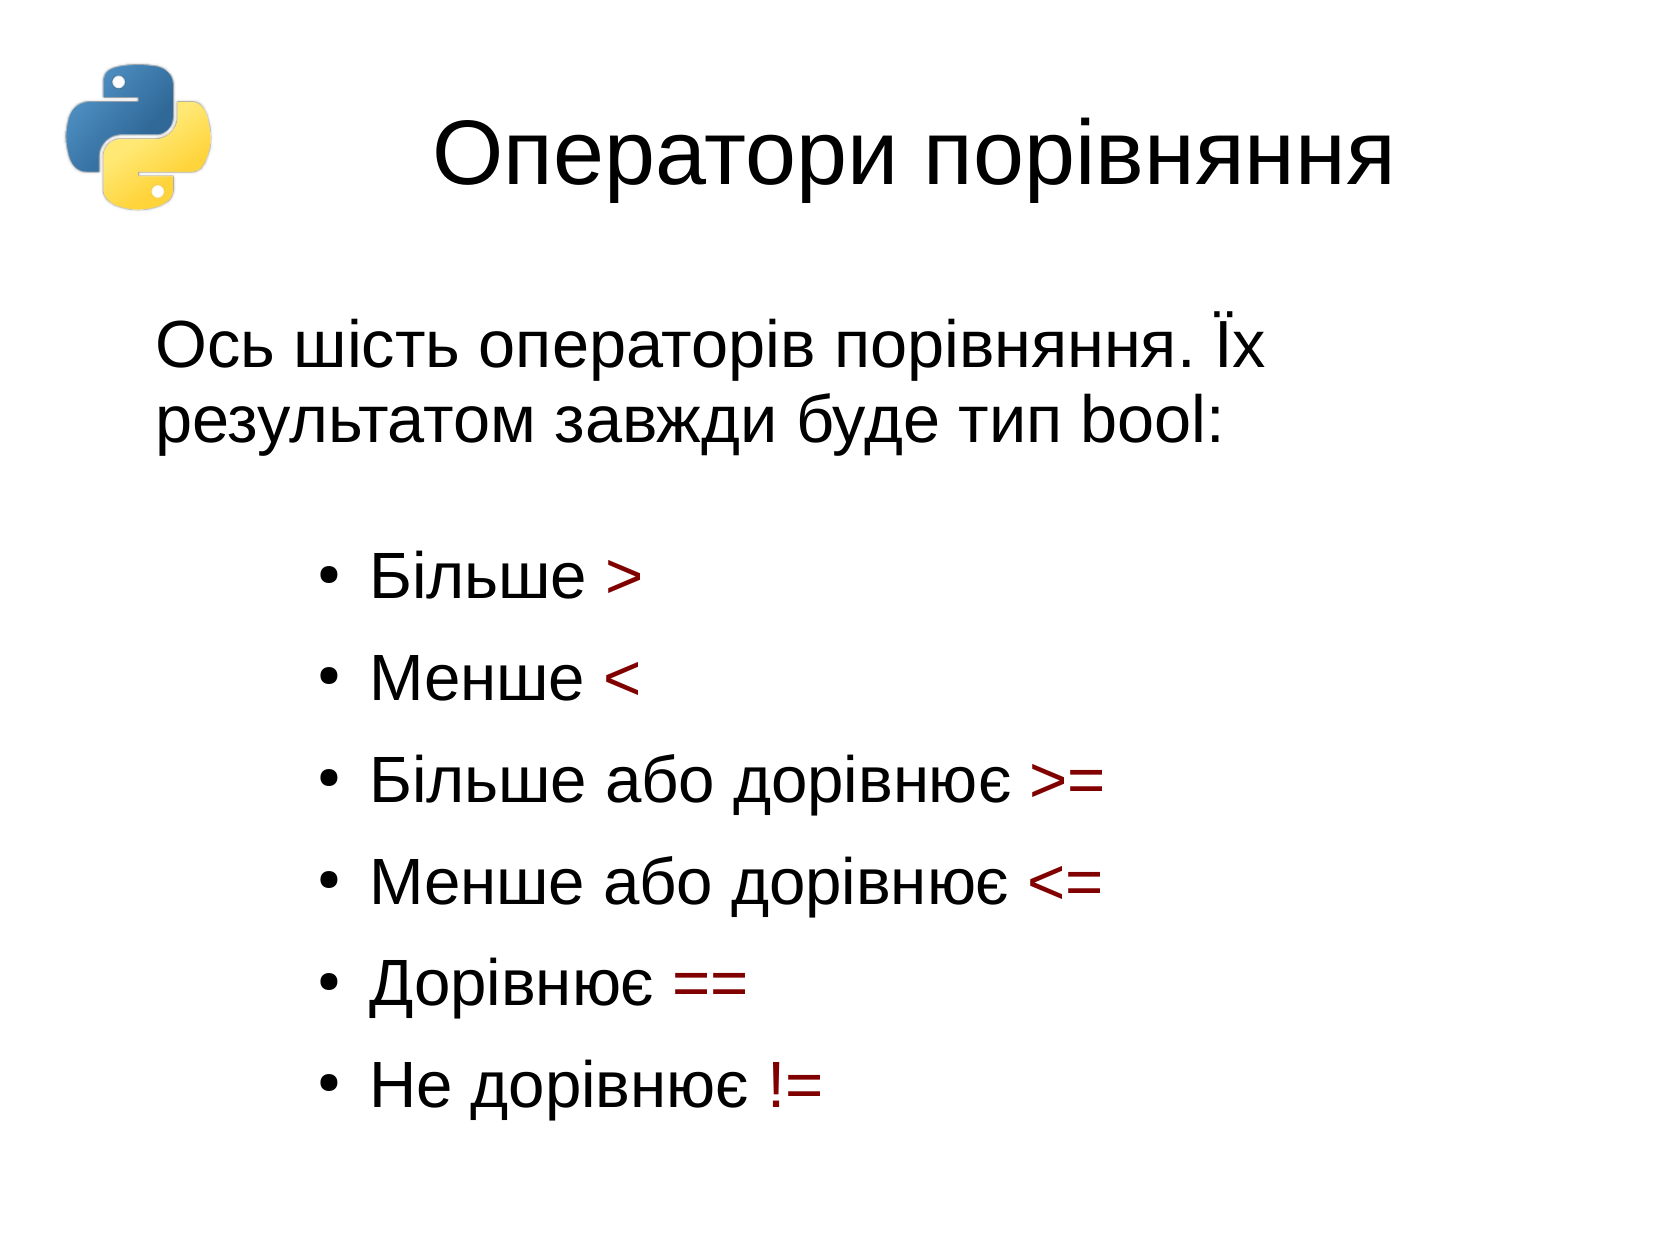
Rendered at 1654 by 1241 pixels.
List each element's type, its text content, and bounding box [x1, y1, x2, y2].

list Більше > Менше < Більше або дорівнює >= Менше або дорівнює <= Дорівнює == Не дорівнює != [300, 540, 1249, 1126]
title Оператори порівняння [270, 49, 1561, 257]
picture [33, 32, 244, 244]
text_box Ось шість операторів порівняння. Їх результатом завжди буде тип bool: [105, 300, 1471, 525]
